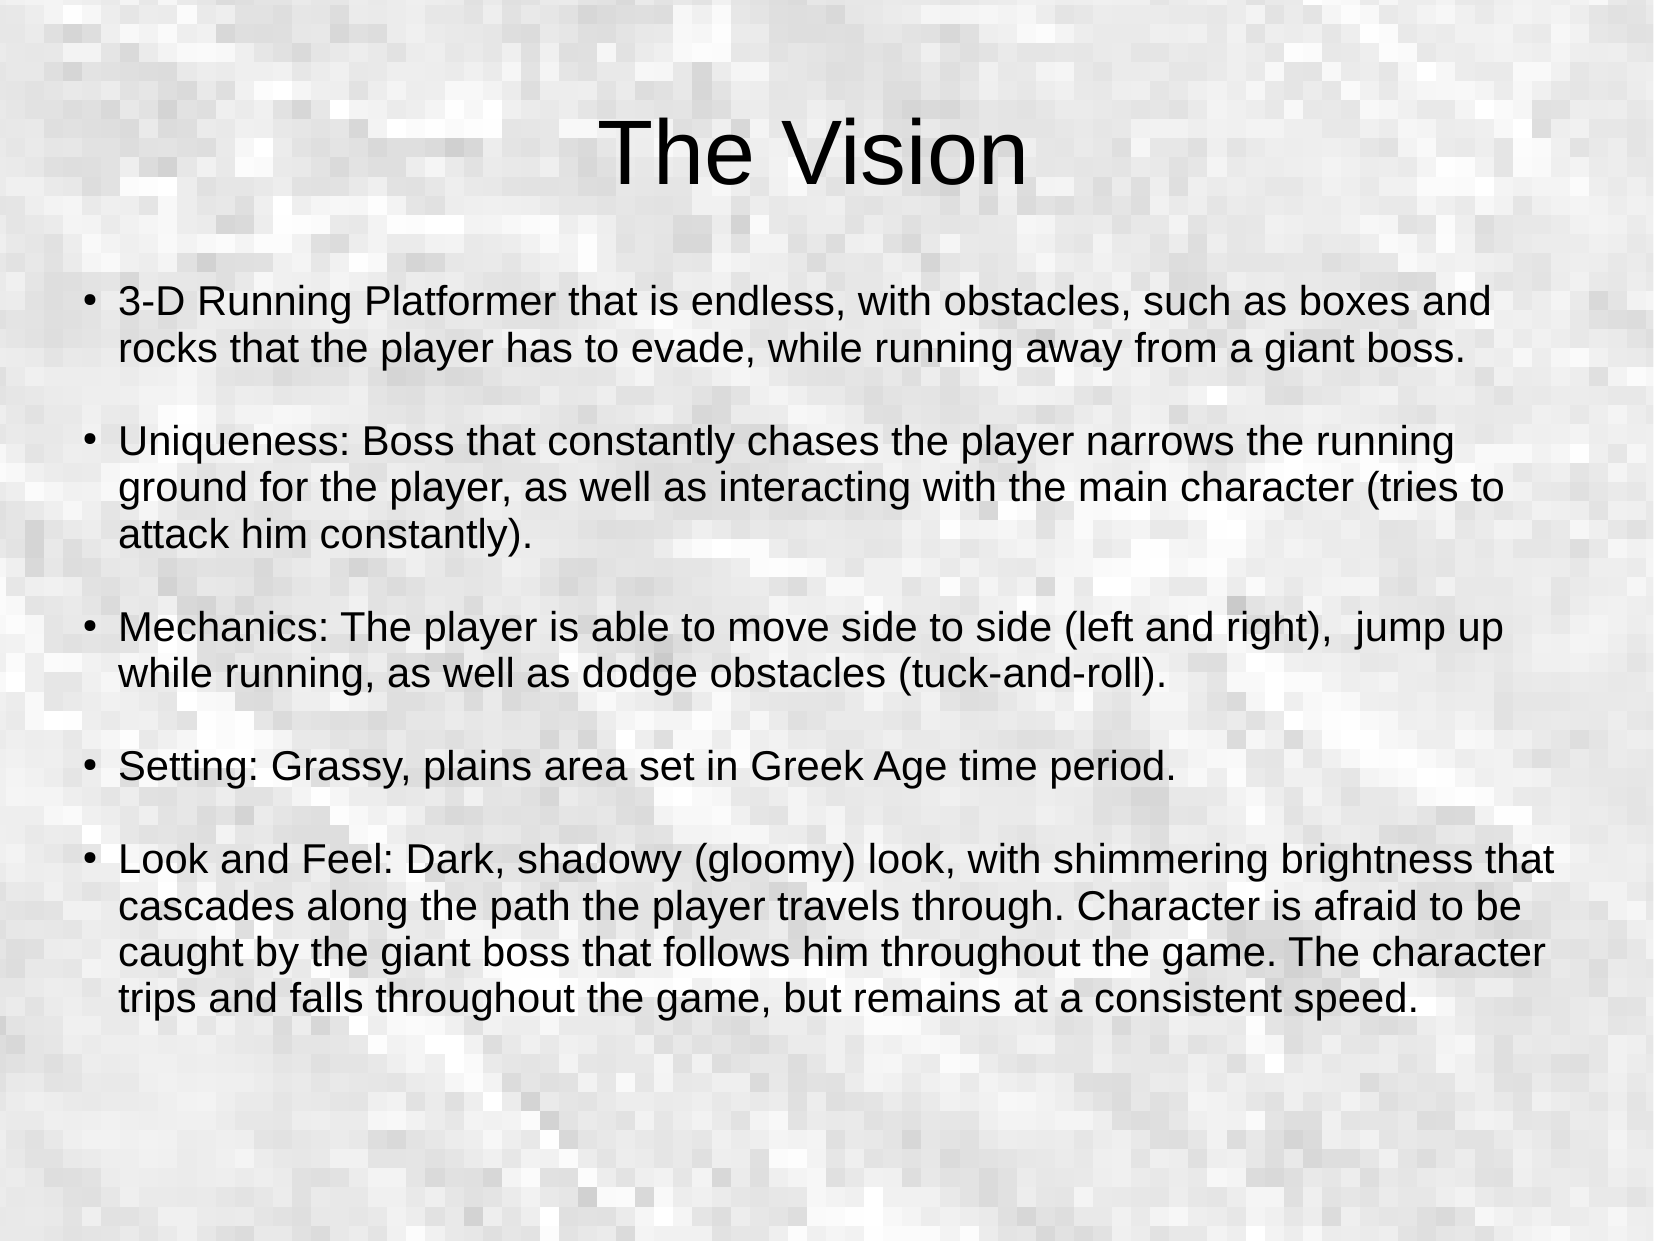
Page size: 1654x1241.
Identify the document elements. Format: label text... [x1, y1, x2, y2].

subtitle 3-D Running Platformer that is endless, with obstacles, such as boxes and rocks that the player has to evade, while running away from a giant boss. Uniqueness: Boss that constantly chases the player narrows the running ground for the player, as well as interacting with the main character (tries to attack him constantly). Mechanics: The player is able to move side to side (left and right), jump up while running, as well as dodge obstacles (tuck-and-roll). Setting: Grassy, plains area set in Greek Age time period. Look and Feel: Dark, shadowy (gloomy) look, with shimmering brightness that cascades along the path the player travels through. Character is afraid to be caught by the giant boss that follows him throughout the game. The character trips and falls throughout the game, but remains at a consistent speed. [82, 277, 1571, 1022]
picture [0, 0, 1654, 1241]
title The Vision [82, 49, 1571, 257]
